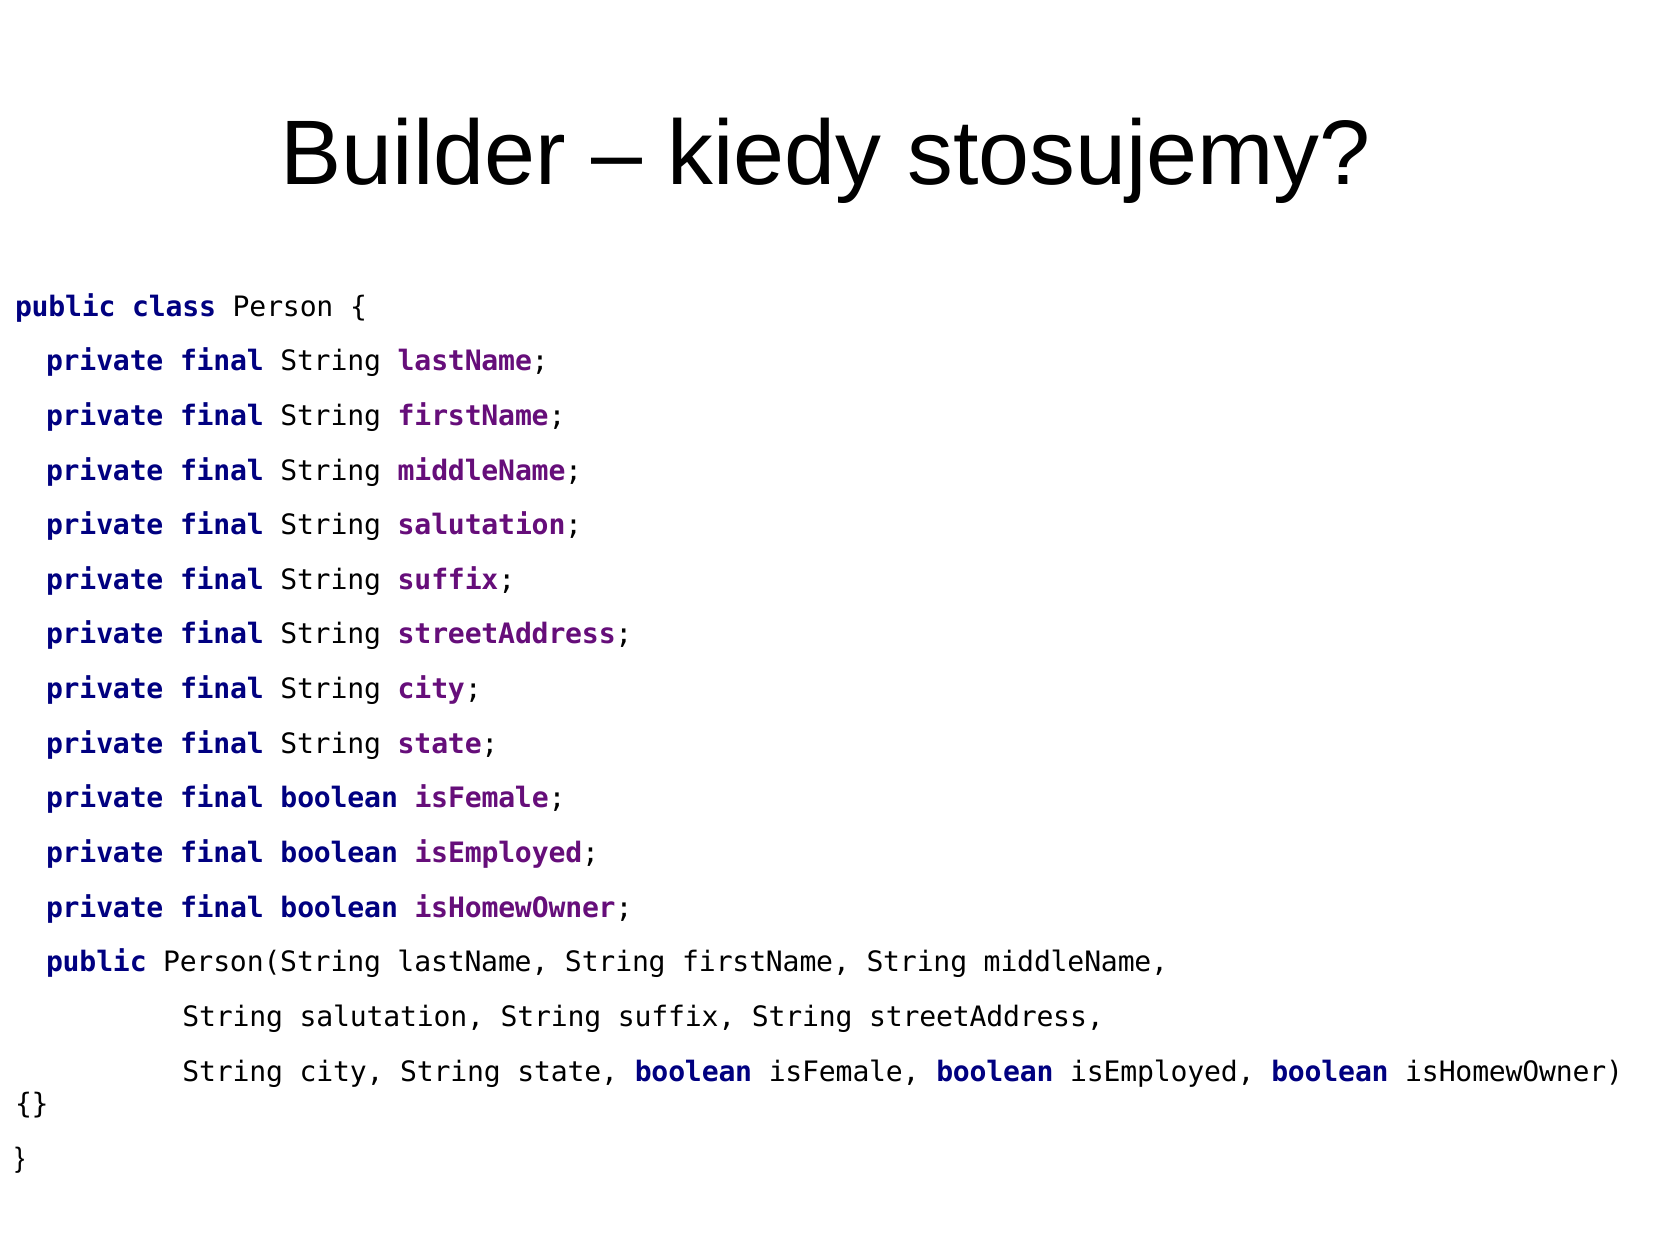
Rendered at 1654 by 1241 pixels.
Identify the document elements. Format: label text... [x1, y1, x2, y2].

title Builder – kiedy stosujemy? [82, 49, 1571, 257]
list public class Person { private final String lastName; private final String firstName; private final String middleName; private final String salutation; private final String suffix; private final String streetAddress; private final String city; private final String state; private final boolean isFemale; private final boolean isEmployed; private final boolean isHomewOwner; public Person(String lastName, String firstName, String middleName, String salutation, String suffix, String streetAddress, String city, String state, boolean isFemale, boolean isEmployed, boolean isHomewOwner) {} } [15, 290, 1636, 1186]
